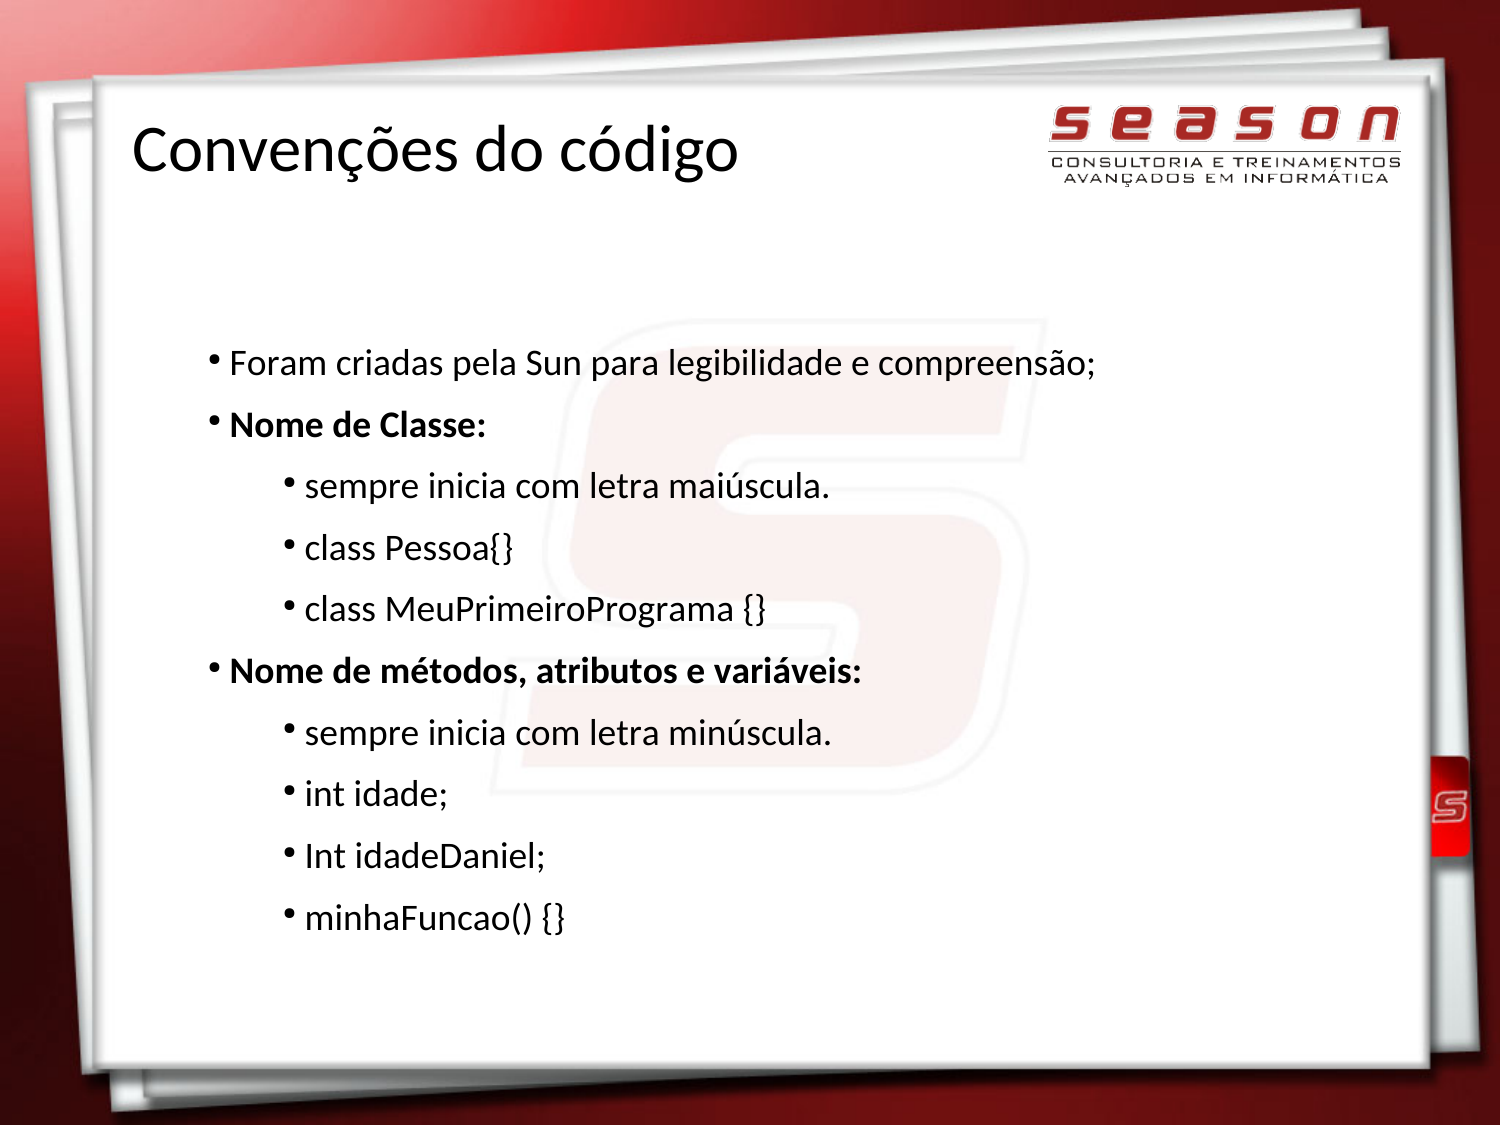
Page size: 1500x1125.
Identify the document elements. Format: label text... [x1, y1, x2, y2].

picture [0, 0, 1500, 1125]
title Convenções do código [118, 33, 1394, 257]
text_box Foram criadas pela Sun para legibilidade e compreensão; Nome de Classe: sempre inicia com letra maiúscula. class Pessoa{} class MeuPrimeiroPrograma {} Nome de métodos, atributos e variáveis: sempre inicia com letra minúscula. int idade; Int idadeDaniel; minhaFuncao() {} [207, 318, 1328, 957]
